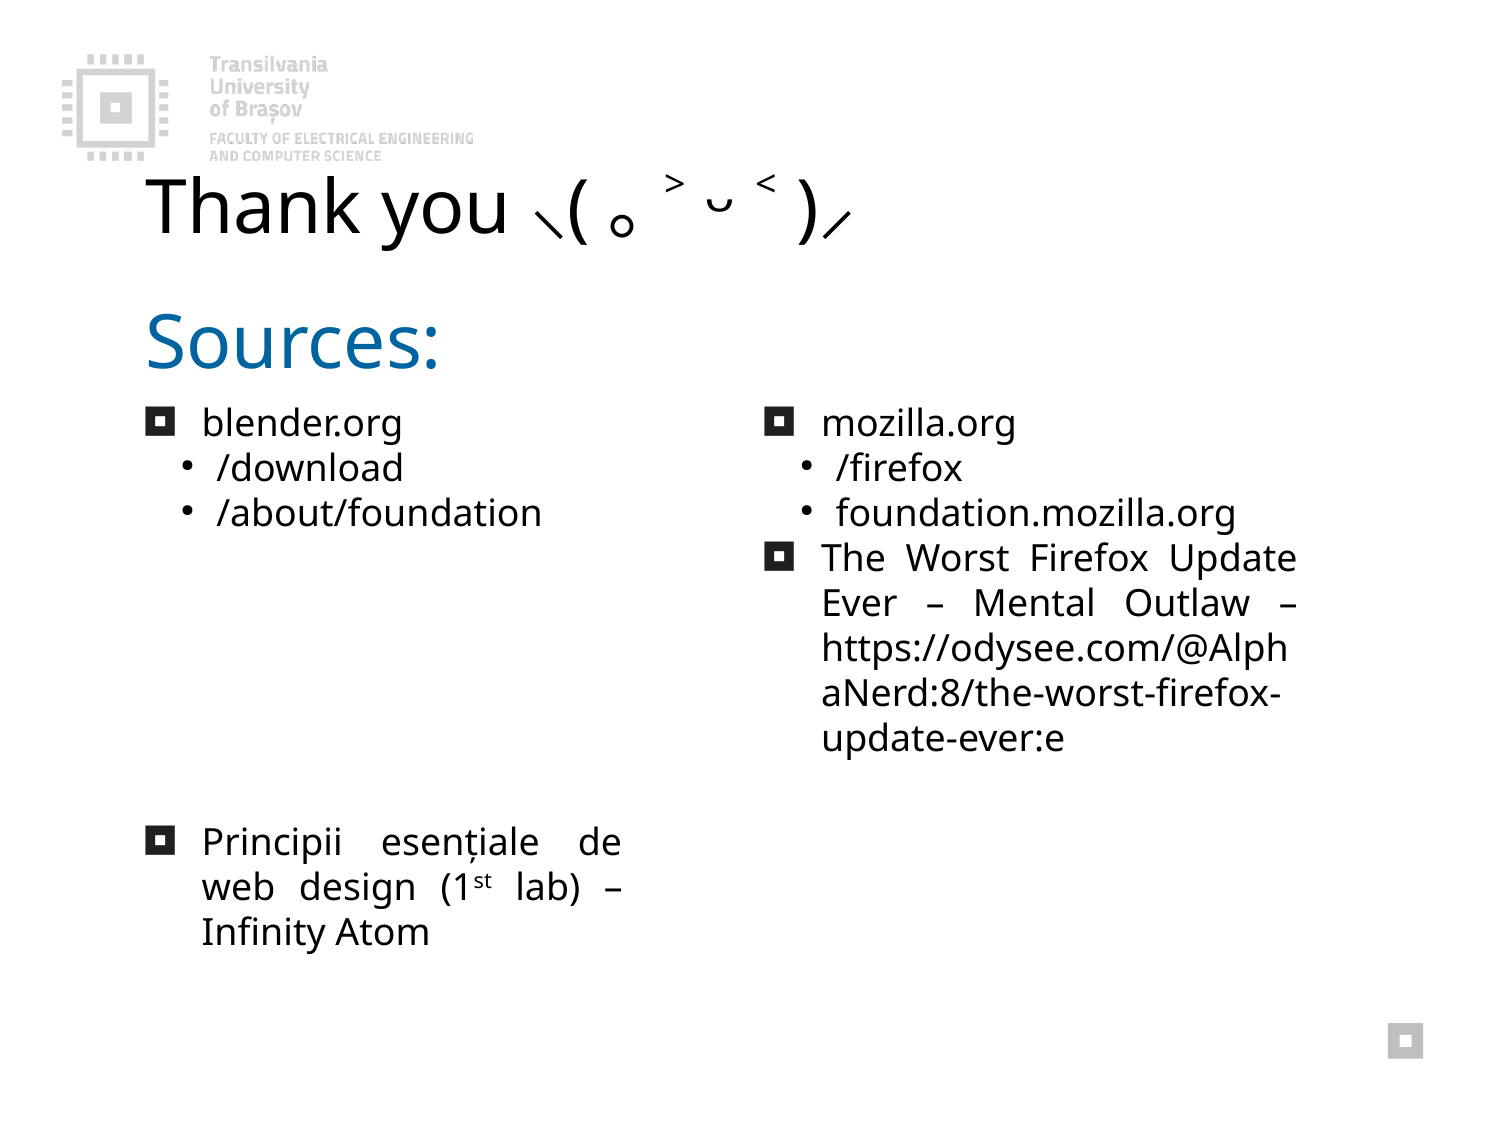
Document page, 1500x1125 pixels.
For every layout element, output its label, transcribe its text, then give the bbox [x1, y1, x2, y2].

picture [145, 406, 175, 436]
text_box Principii esențiale de web design (1st lab) – Infinity Atom [130, 810, 638, 961]
text_box mozilla.org /firefox foundation.mozilla.org The Worst Firefox Update Ever – Mental Outlaw – https://odysee.com/@AlphaNerd:8/the-worst-firefox-update-ever:e [749, 391, 1313, 767]
picture [62, 54, 473, 161]
text_box blender.org /download /about/foundation [130, 391, 694, 542]
text_box [1387, 1023, 1424, 1059]
picture [764, 541, 794, 571]
picture [145, 825, 175, 855]
picture [764, 406, 794, 436]
text_box Thank you ⸜(｡˃ ᵕ ˂ )⸝ Sources: [130, 151, 1463, 392]
